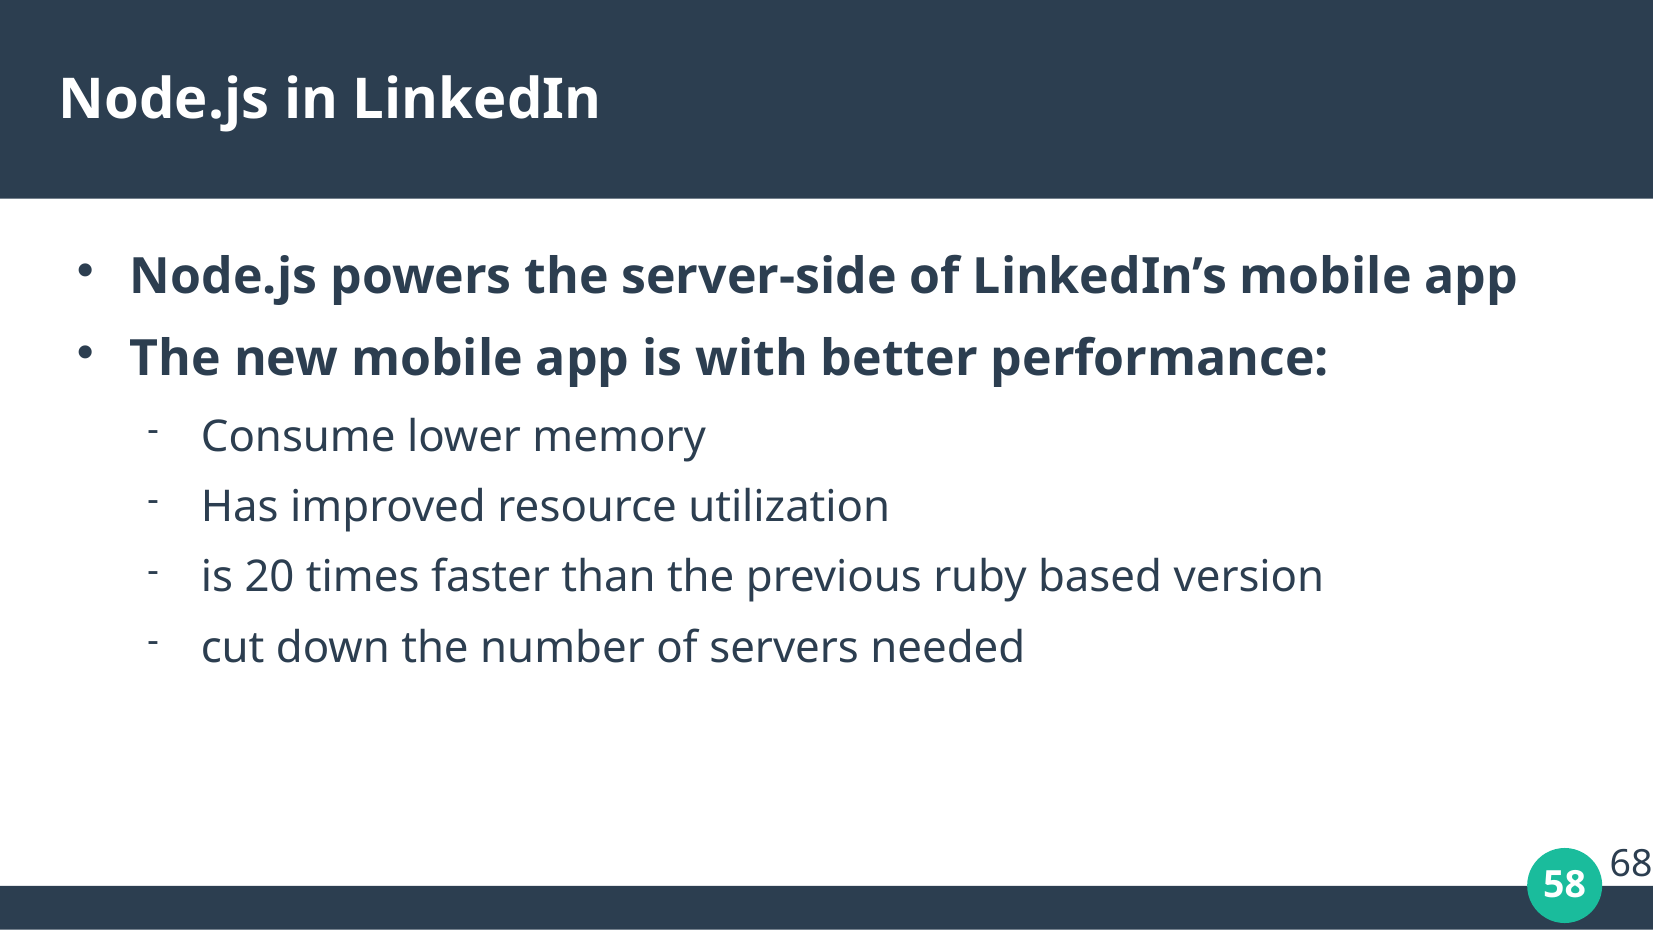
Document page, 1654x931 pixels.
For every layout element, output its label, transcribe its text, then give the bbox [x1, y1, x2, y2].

list Node.js powers the server-side of LinkedIn’s mobile app The new mobile app is with better performance: Consume lower memory Has improved resource utilization is 20 times faster than the previous ruby based version cut down the number of servers needed [59, 243, 1594, 864]
title Node.js in LinkedIn [59, 37, 1594, 155]
text_box 68 [1588, 830, 1654, 899]
